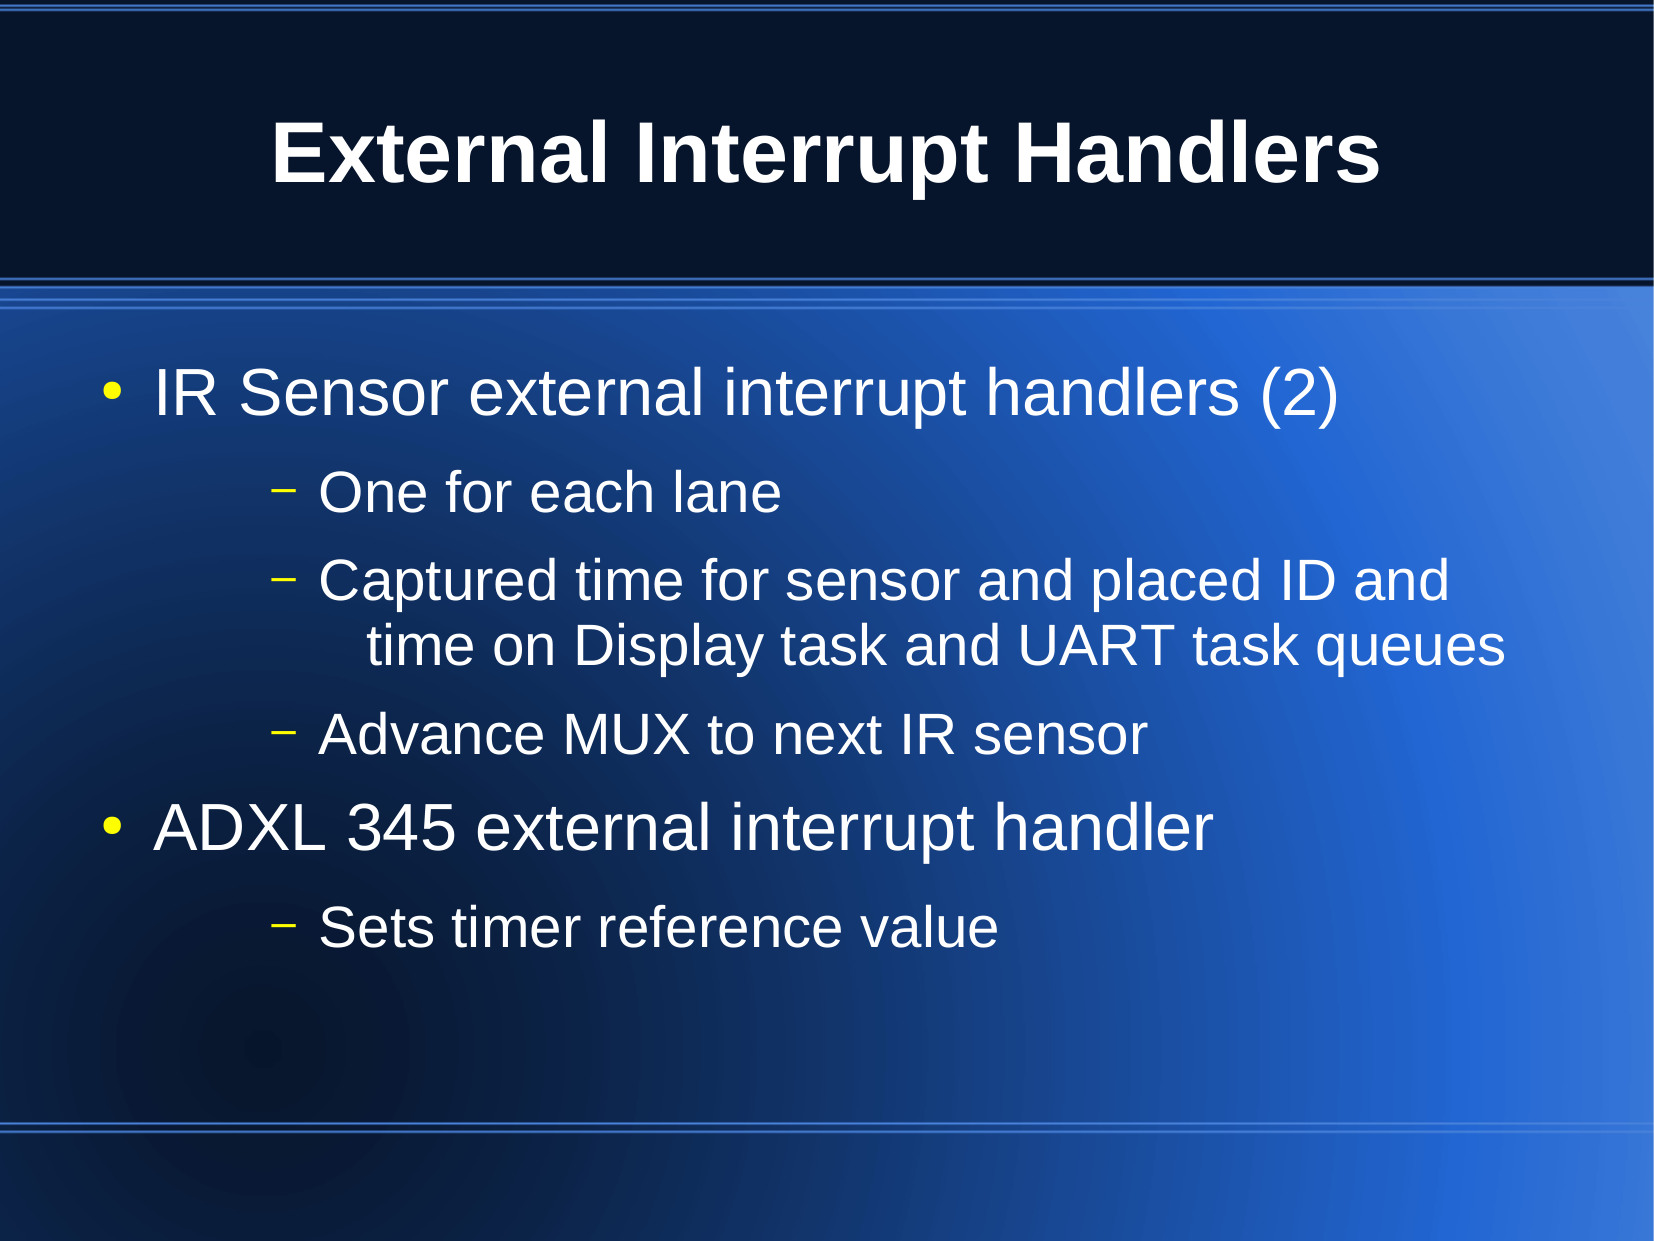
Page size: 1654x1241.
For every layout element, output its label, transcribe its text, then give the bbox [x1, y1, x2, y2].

title External Interrupt Handlers [82, 49, 1571, 257]
list IR Sensor external interrupt handlers (2) One for each lane Captured time for sensor and placed ID and time on Display task and UART task queues Advance MUX to next IR sensor ADXL 345 external interrupt handler Sets timer reference value [82, 355, 1571, 1058]
picture [0, 0, 1654, 1241]
